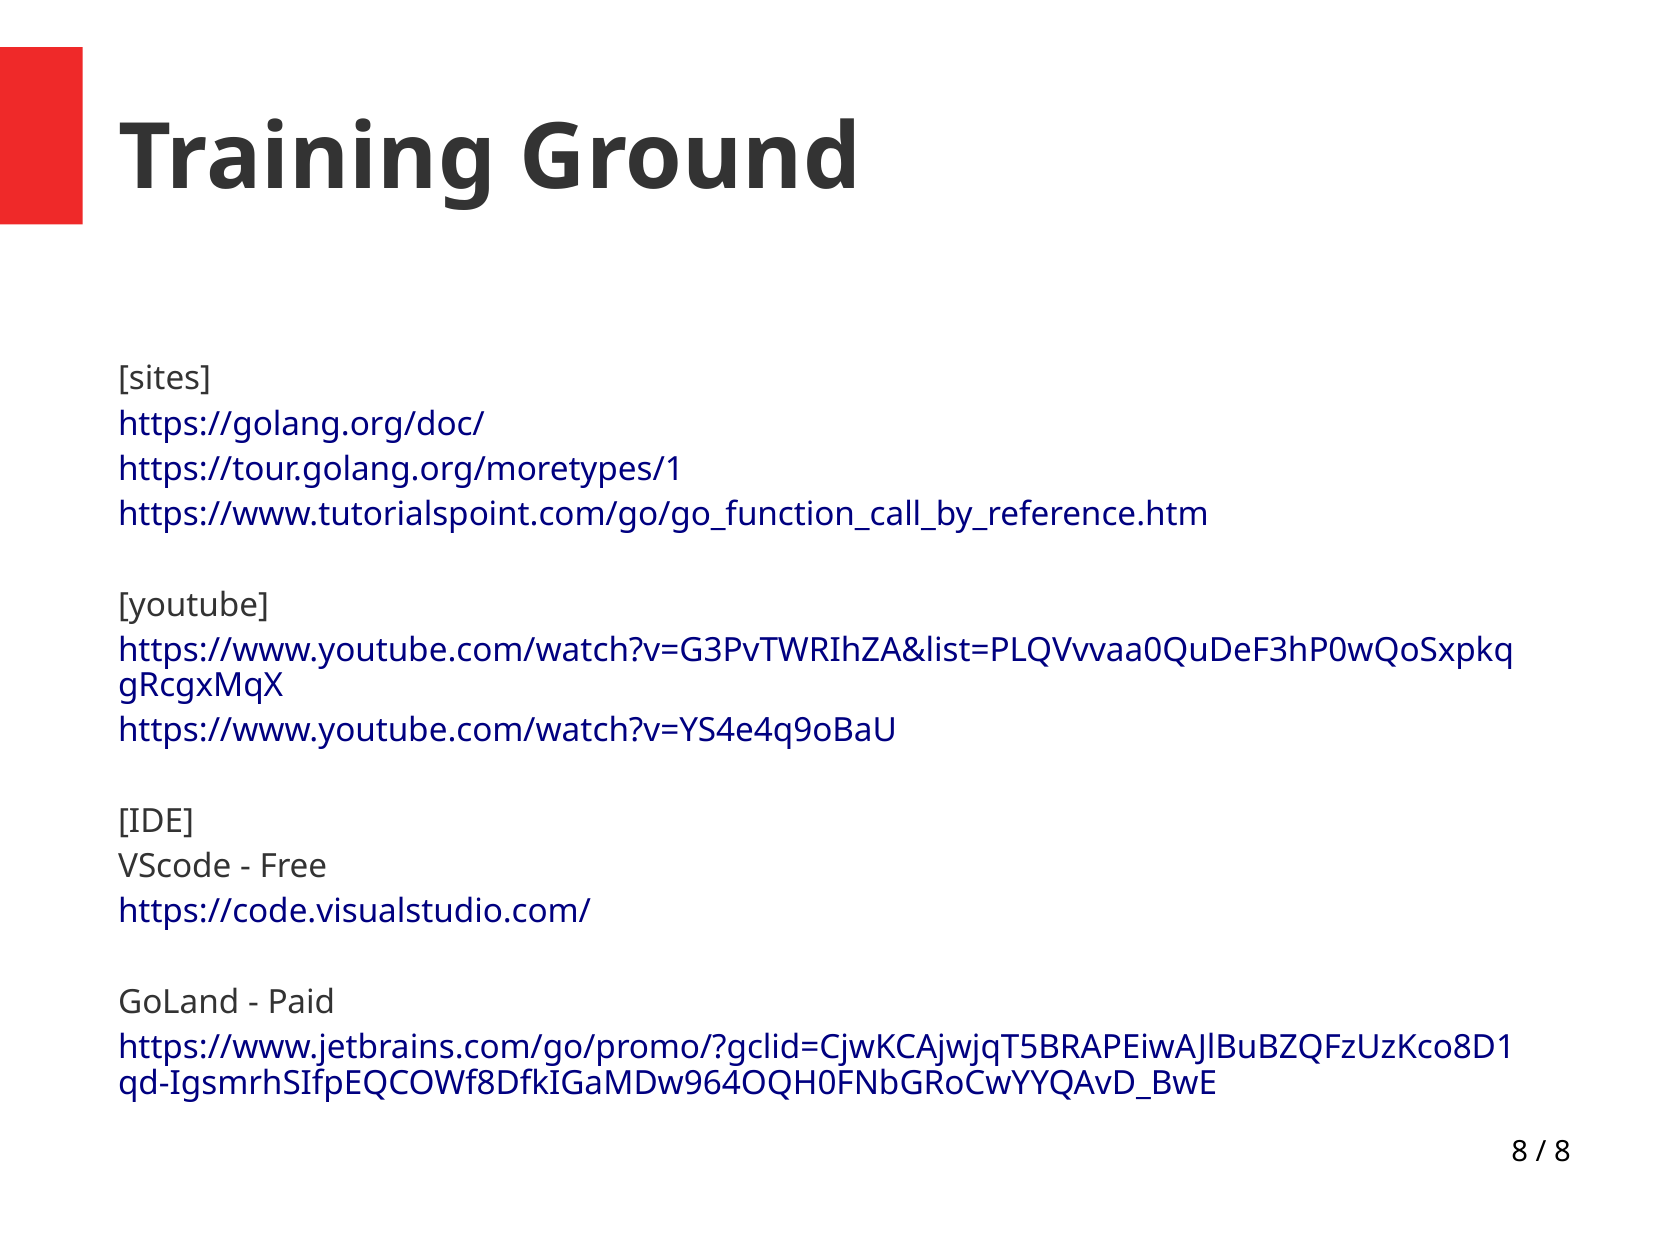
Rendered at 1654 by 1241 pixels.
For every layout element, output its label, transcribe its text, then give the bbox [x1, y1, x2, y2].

list [sites] https://golang.org/doc/ https://tour.golang.org/moretypes/1 https://www.tutorialspoint.com/go/go_function_call_by_reference.htm [youtube] https://www.youtube.com/watch?v=G3PvTWRIhZA&list=PLQVvvaa0QuDeF3hP0wQoSxpkqgRcgxMqX https://www.youtube.com/watch?v=YS4e4q9oBaU [IDE] VScode - Free https://code.visualstudio.com/ GoLand - Paid https://www.jetbrains.com/go/promo/?gclid=CjwKCAjwjqT5BRAPEiwAJlBuBZQFzUzKco8D1qd-IgsmrhSIfpEQCOWf8DfkIGaMDw964OQH0FNbGRoCwYYQAvD_BwE [118, 354, 1531, 1111]
title Training Ground [118, 49, 1571, 257]
